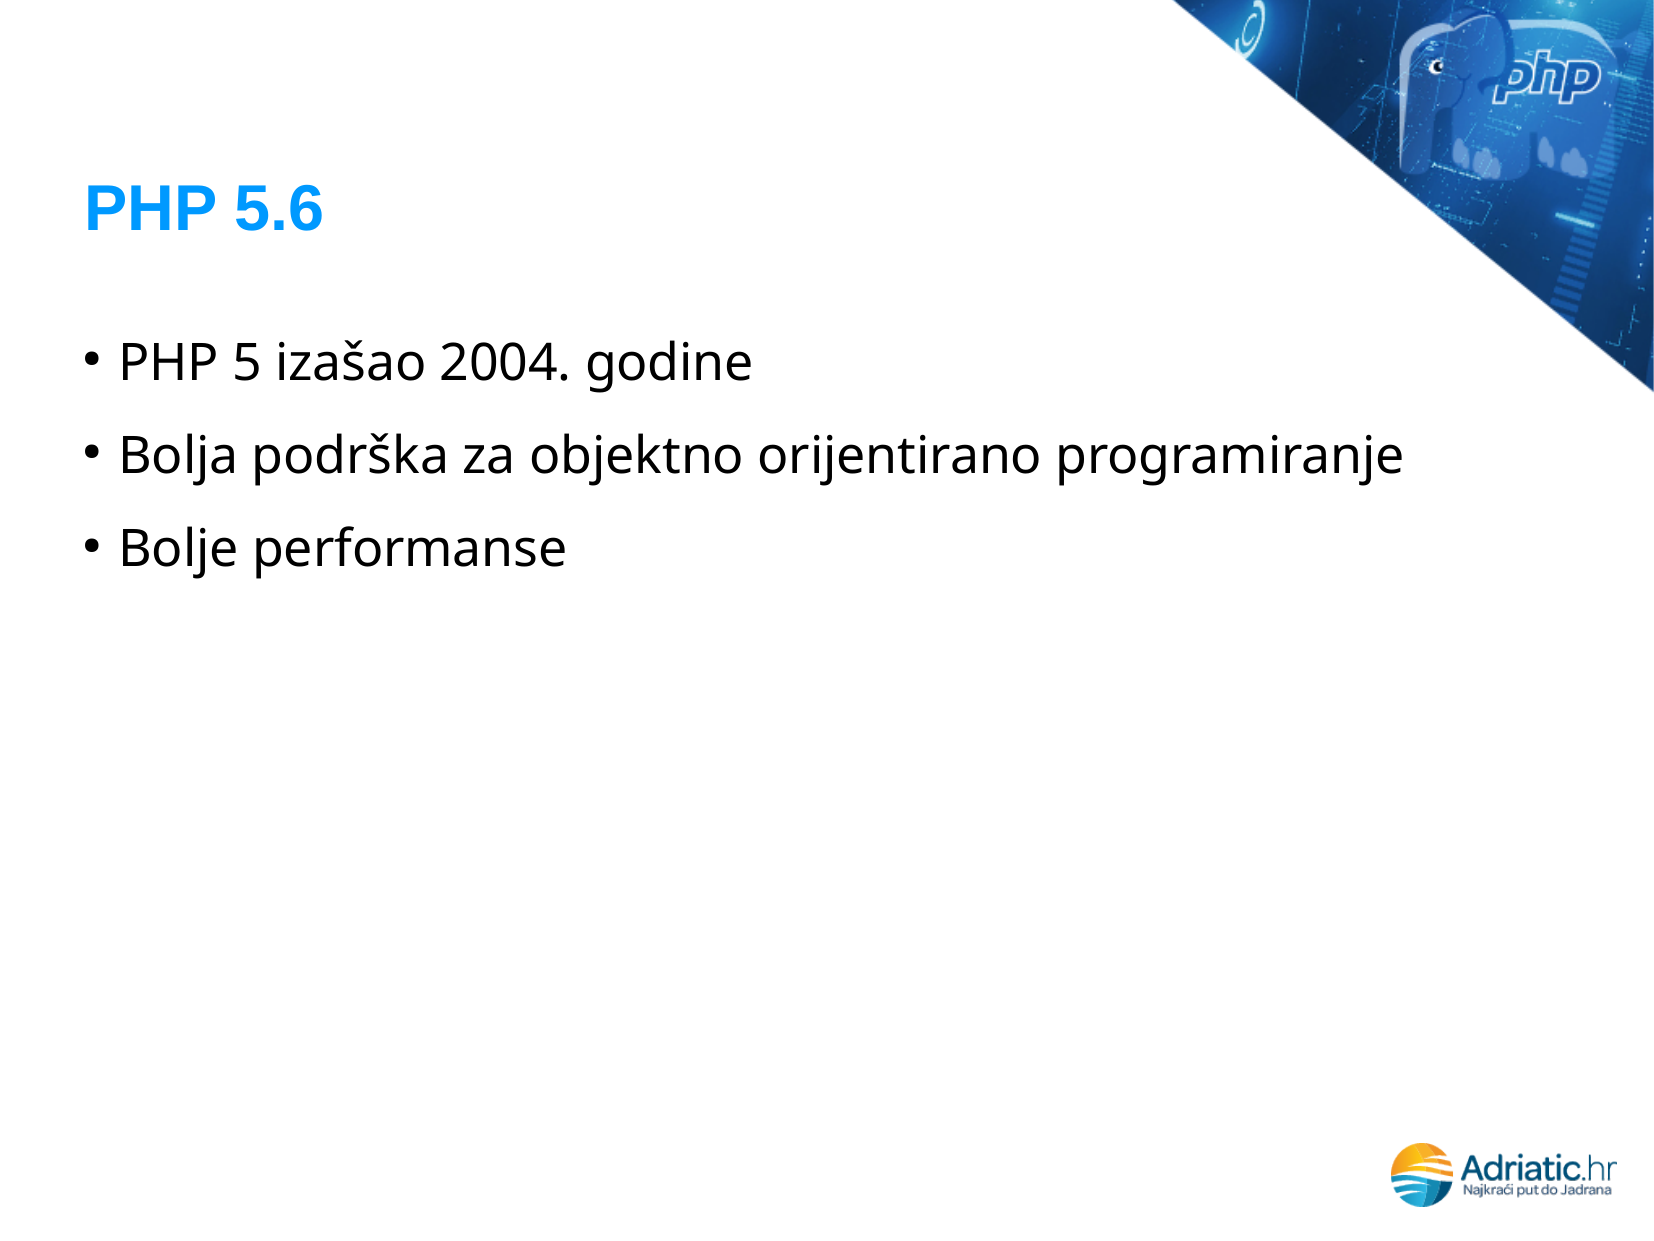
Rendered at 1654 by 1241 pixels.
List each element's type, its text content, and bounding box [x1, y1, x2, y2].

picture [1171, 0, 1654, 486]
title PHP 5.6 [84, 150, 1270, 266]
list PHP 5 izašao 2004. godine Bolja podrška za objektno orijentirano programiranje Bolje performanse [82, 324, 1571, 1130]
picture [1391, 1143, 1617, 1207]
